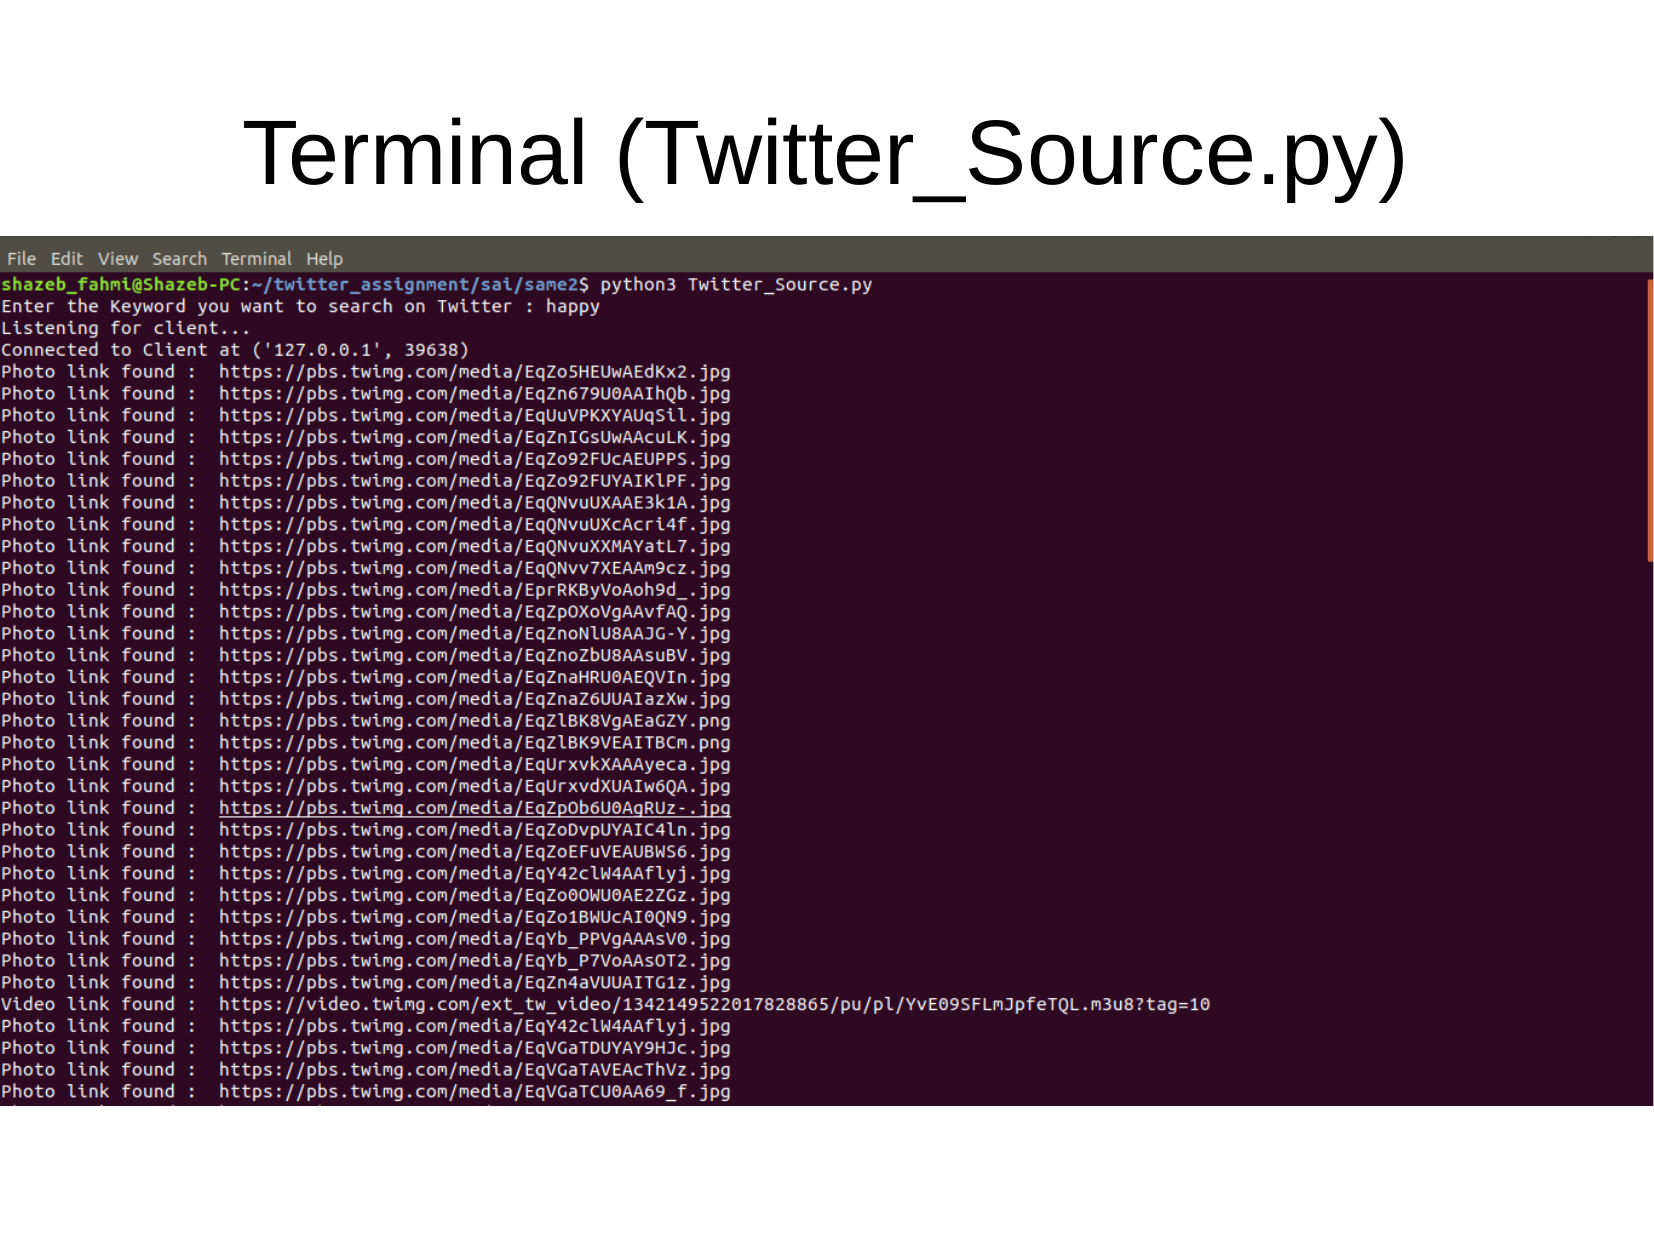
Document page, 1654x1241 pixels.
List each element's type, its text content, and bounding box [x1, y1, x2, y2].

picture [0, 236, 1654, 1106]
title Terminal (Twitter_Source.py) [82, 49, 1571, 236]
